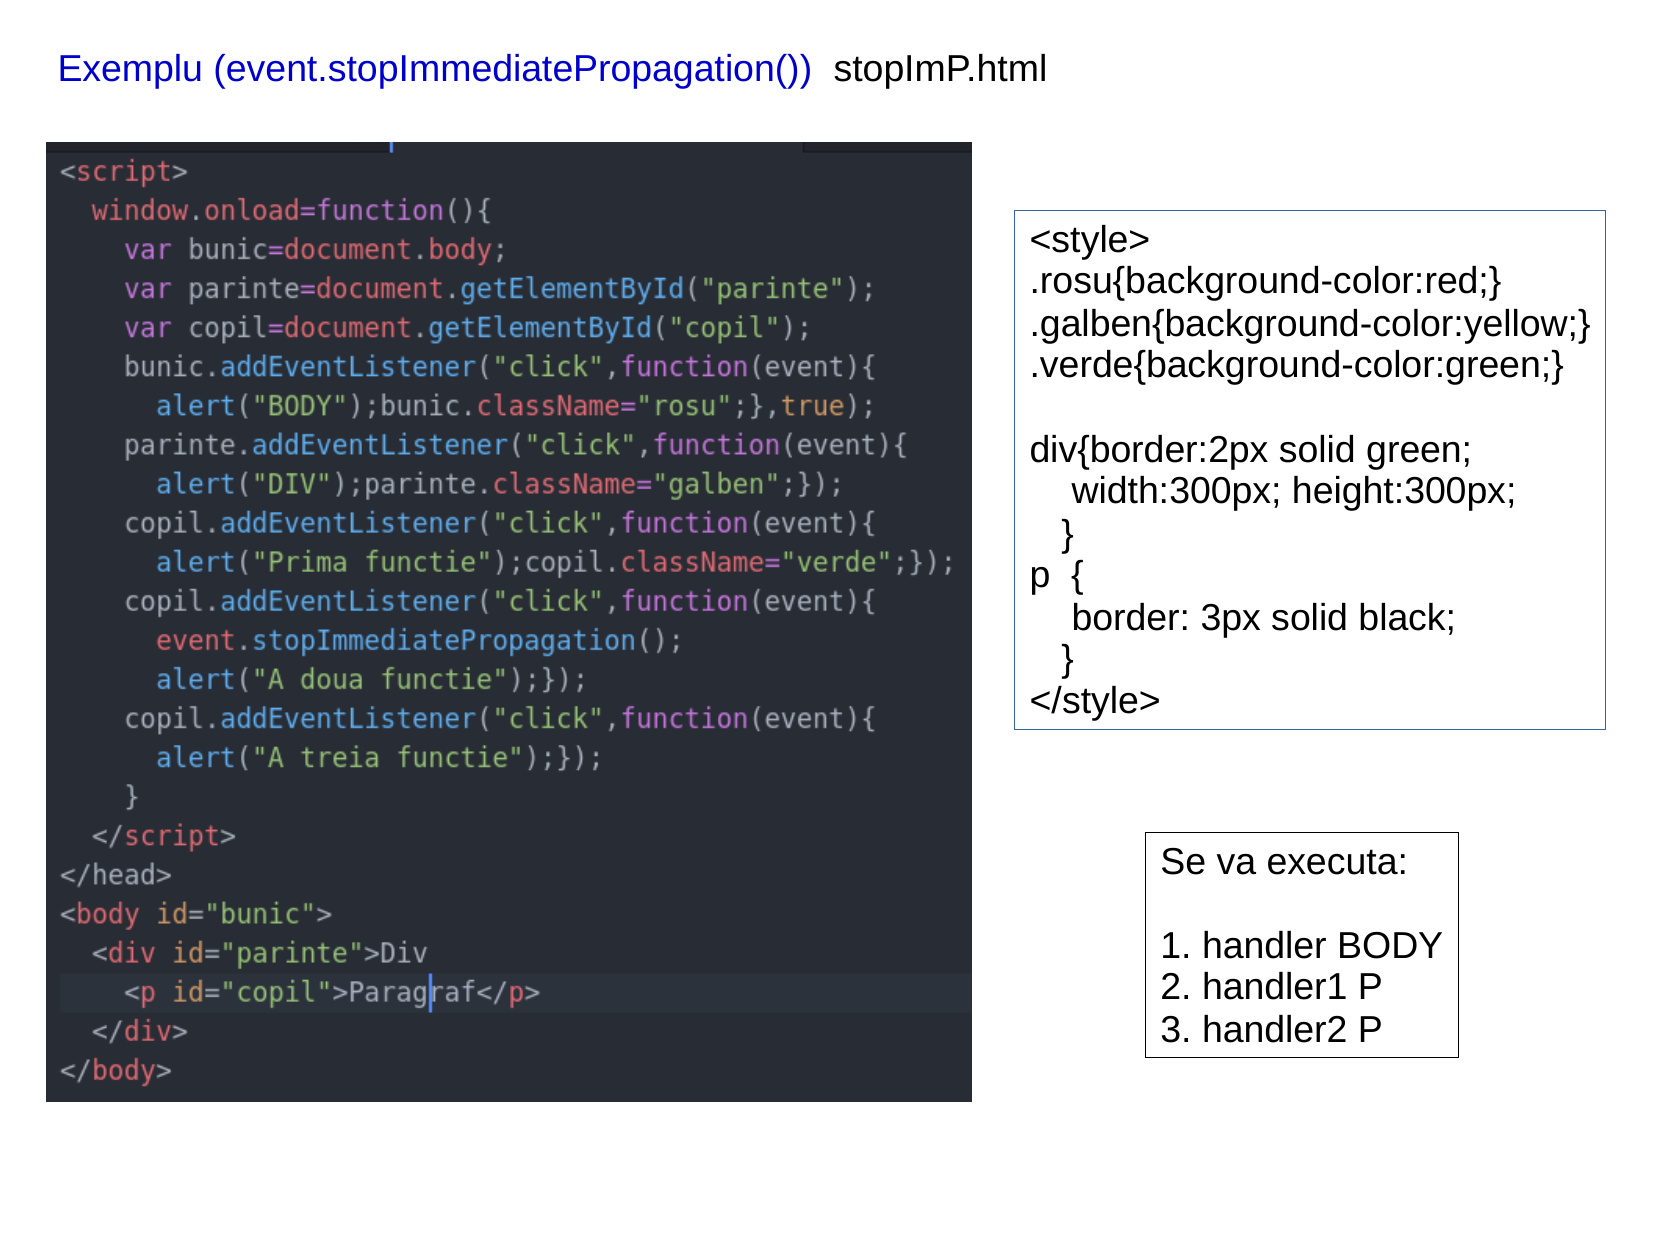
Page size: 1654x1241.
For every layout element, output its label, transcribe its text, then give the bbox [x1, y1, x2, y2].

text_box Exemplu (event.stopImmediatePropagation()) stopImP.html [42, 40, 1123, 113]
text_box <style> .rosu{background-color:red;} .galben{background-color:yellow;} .verde{background-color:green;} div{border:2px solid green; width:300px; height:300px; } p { border: 3px solid black; } </style> [1014, 210, 1606, 730]
picture [46, 142, 972, 1102]
text_box Se va executa: 1. handler BODY 2. handler1 P 3. handler2 P [1145, 832, 1459, 1058]
